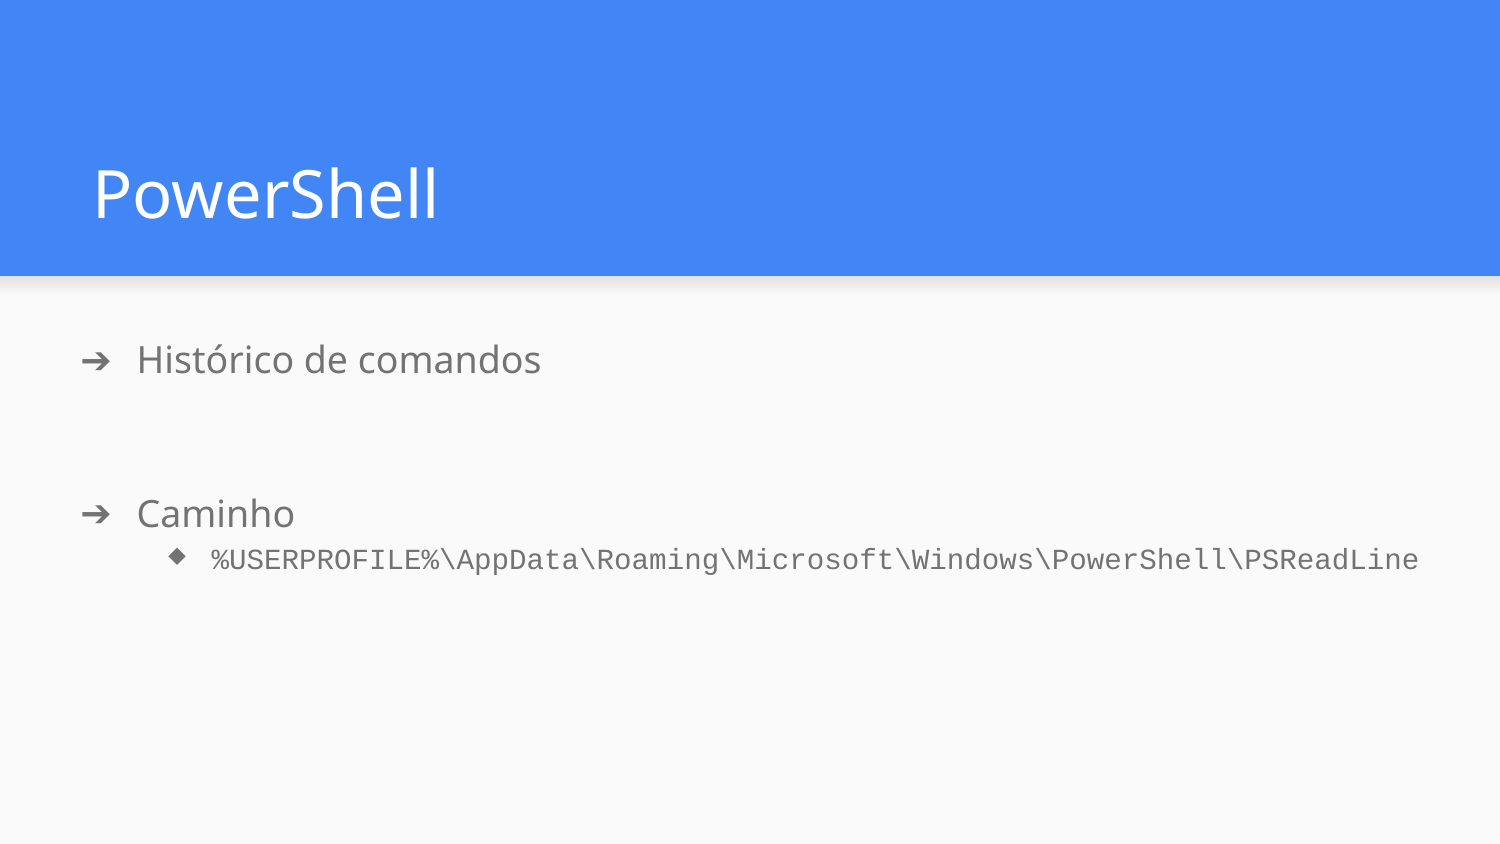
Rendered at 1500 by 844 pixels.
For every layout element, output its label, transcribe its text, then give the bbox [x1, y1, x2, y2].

list Histórico de comandos Caminho %USERPROFILE%\AppData\Roaming\Microsoft\Windows\PowerShell\PSReadLine [46, 314, 1457, 760]
title PowerShell [77, 121, 1427, 248]
